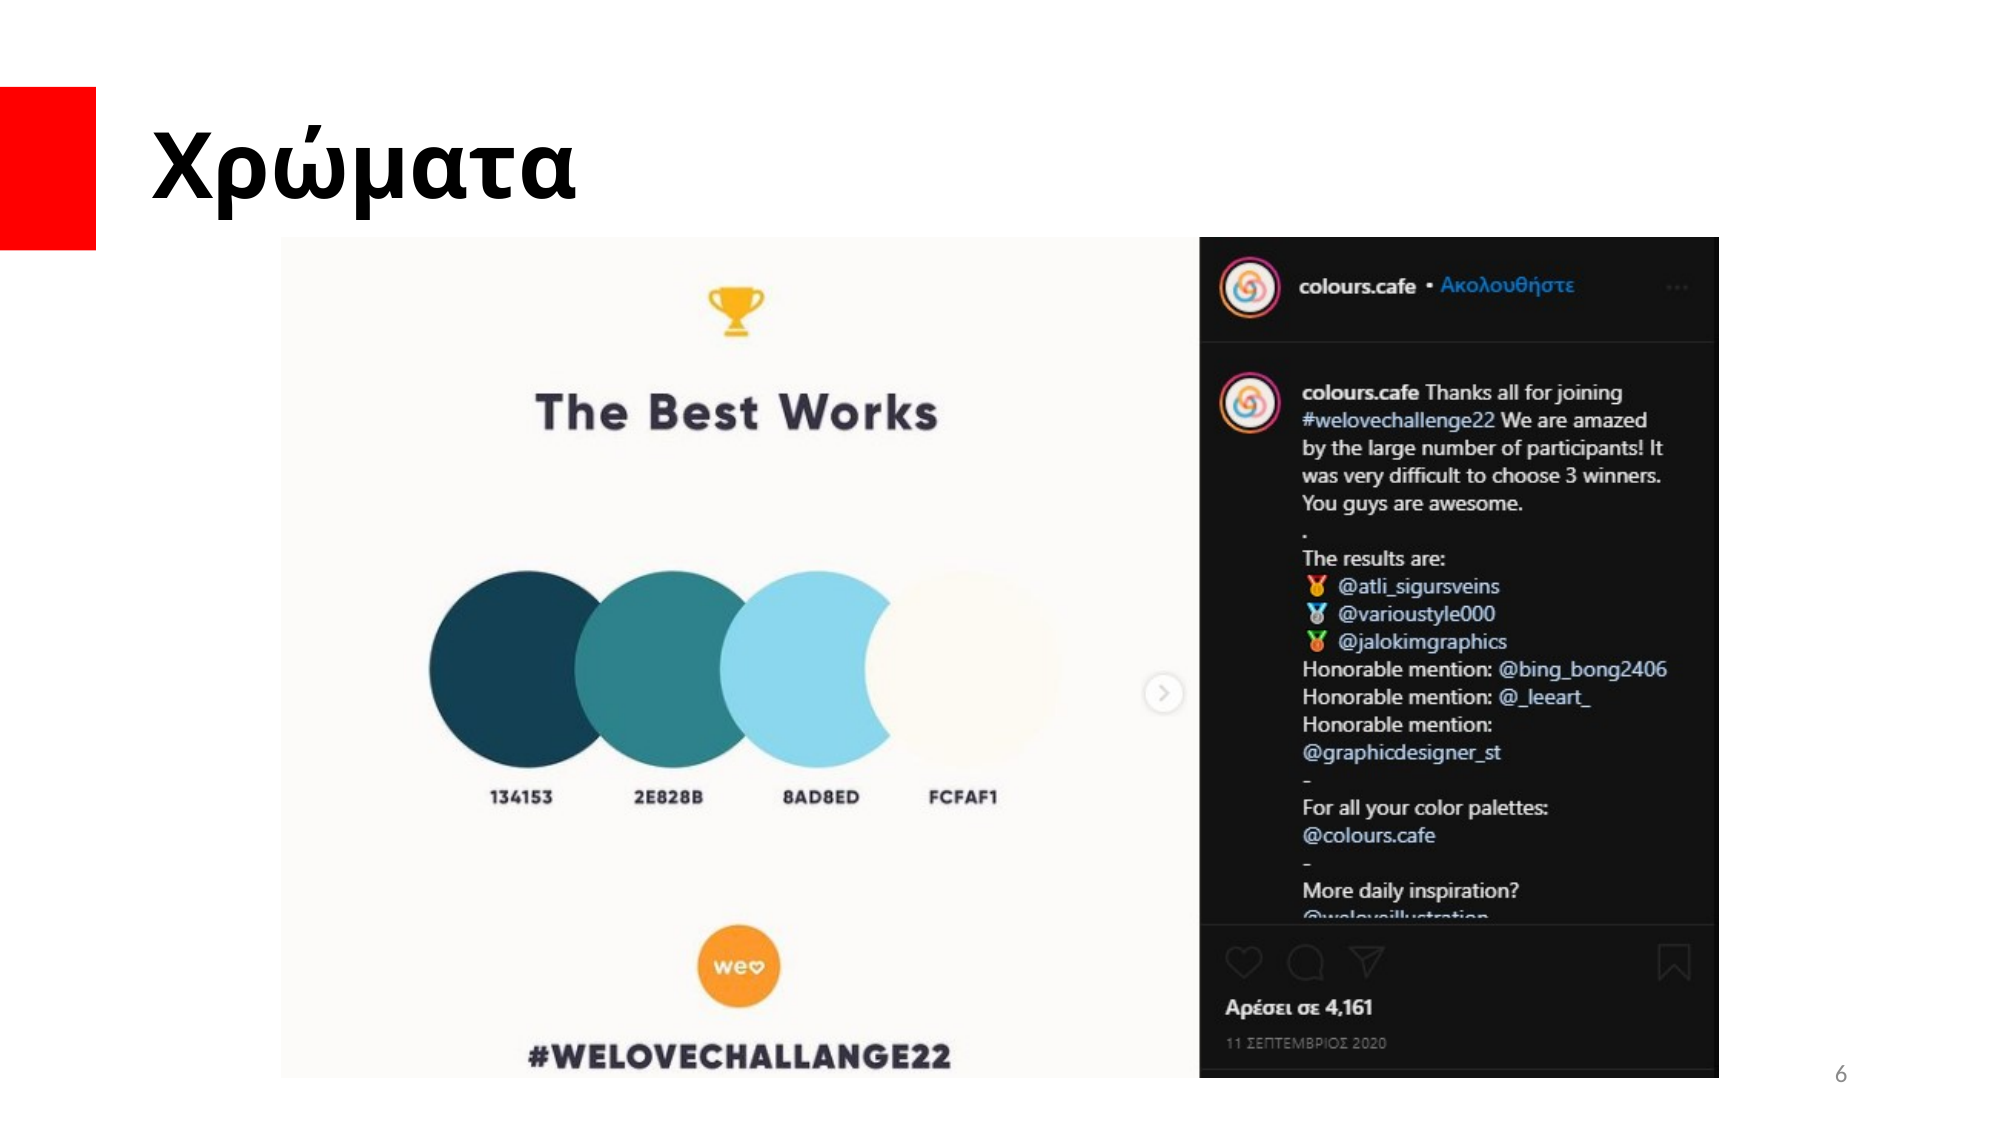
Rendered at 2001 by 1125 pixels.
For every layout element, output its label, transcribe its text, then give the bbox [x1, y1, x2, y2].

slide_number <number> [1412, 1042, 1863, 1103]
picture [281, 237, 1719, 1079]
title Χρώματα [137, 59, 1863, 278]
text_box [0, 86, 96, 251]
